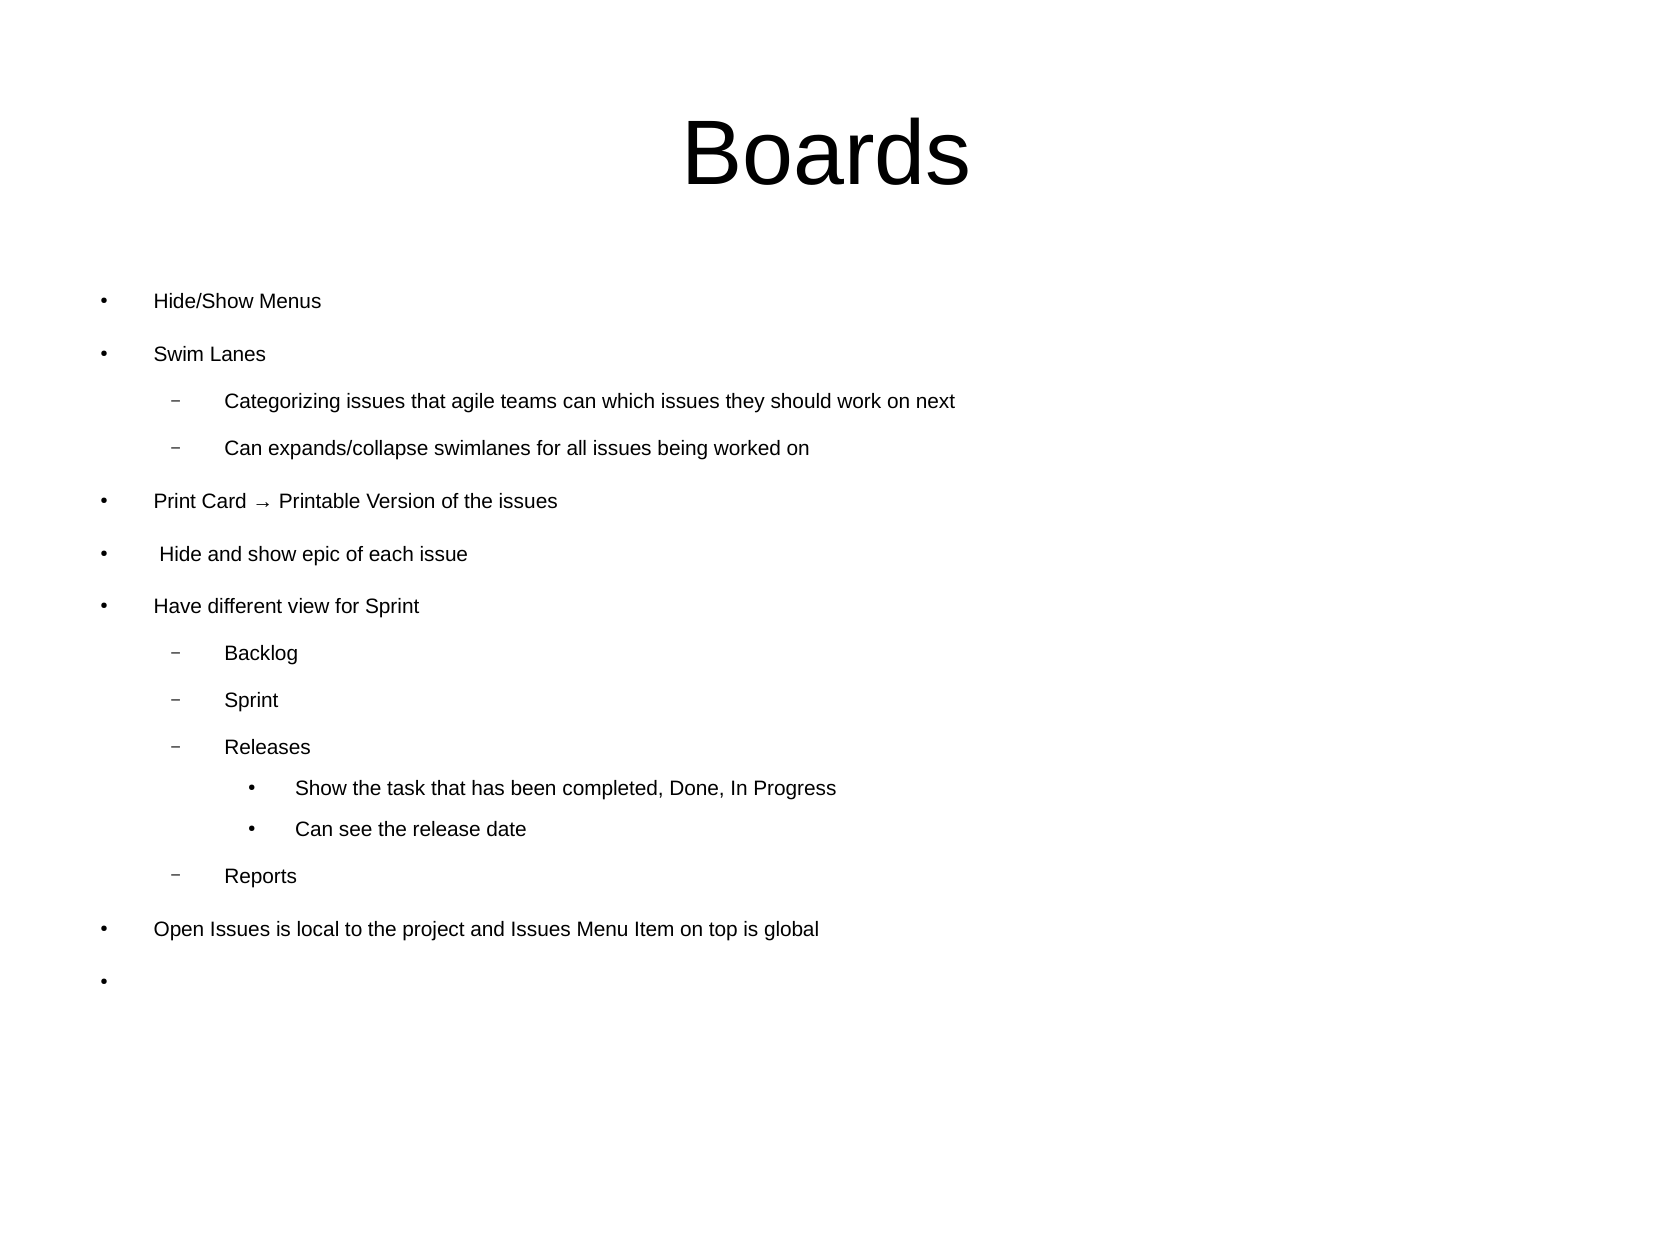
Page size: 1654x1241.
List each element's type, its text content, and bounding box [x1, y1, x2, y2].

list Hide/Show Menus Swim Lanes Categorizing issues that agile teams can which issues they should work on next Can expands/collapse swimlanes for all issues being worked on Print Card → Printable Version of the issues Hide and show epic of each issue Have different view for Sprint Backlog Sprint Releases Show the task that has been completed, Done, In Progress Can see the release date Reports Open Issues is local to the project and Issues Menu Item on top is global [82, 290, 1571, 1217]
title Boards [82, 49, 1571, 257]
